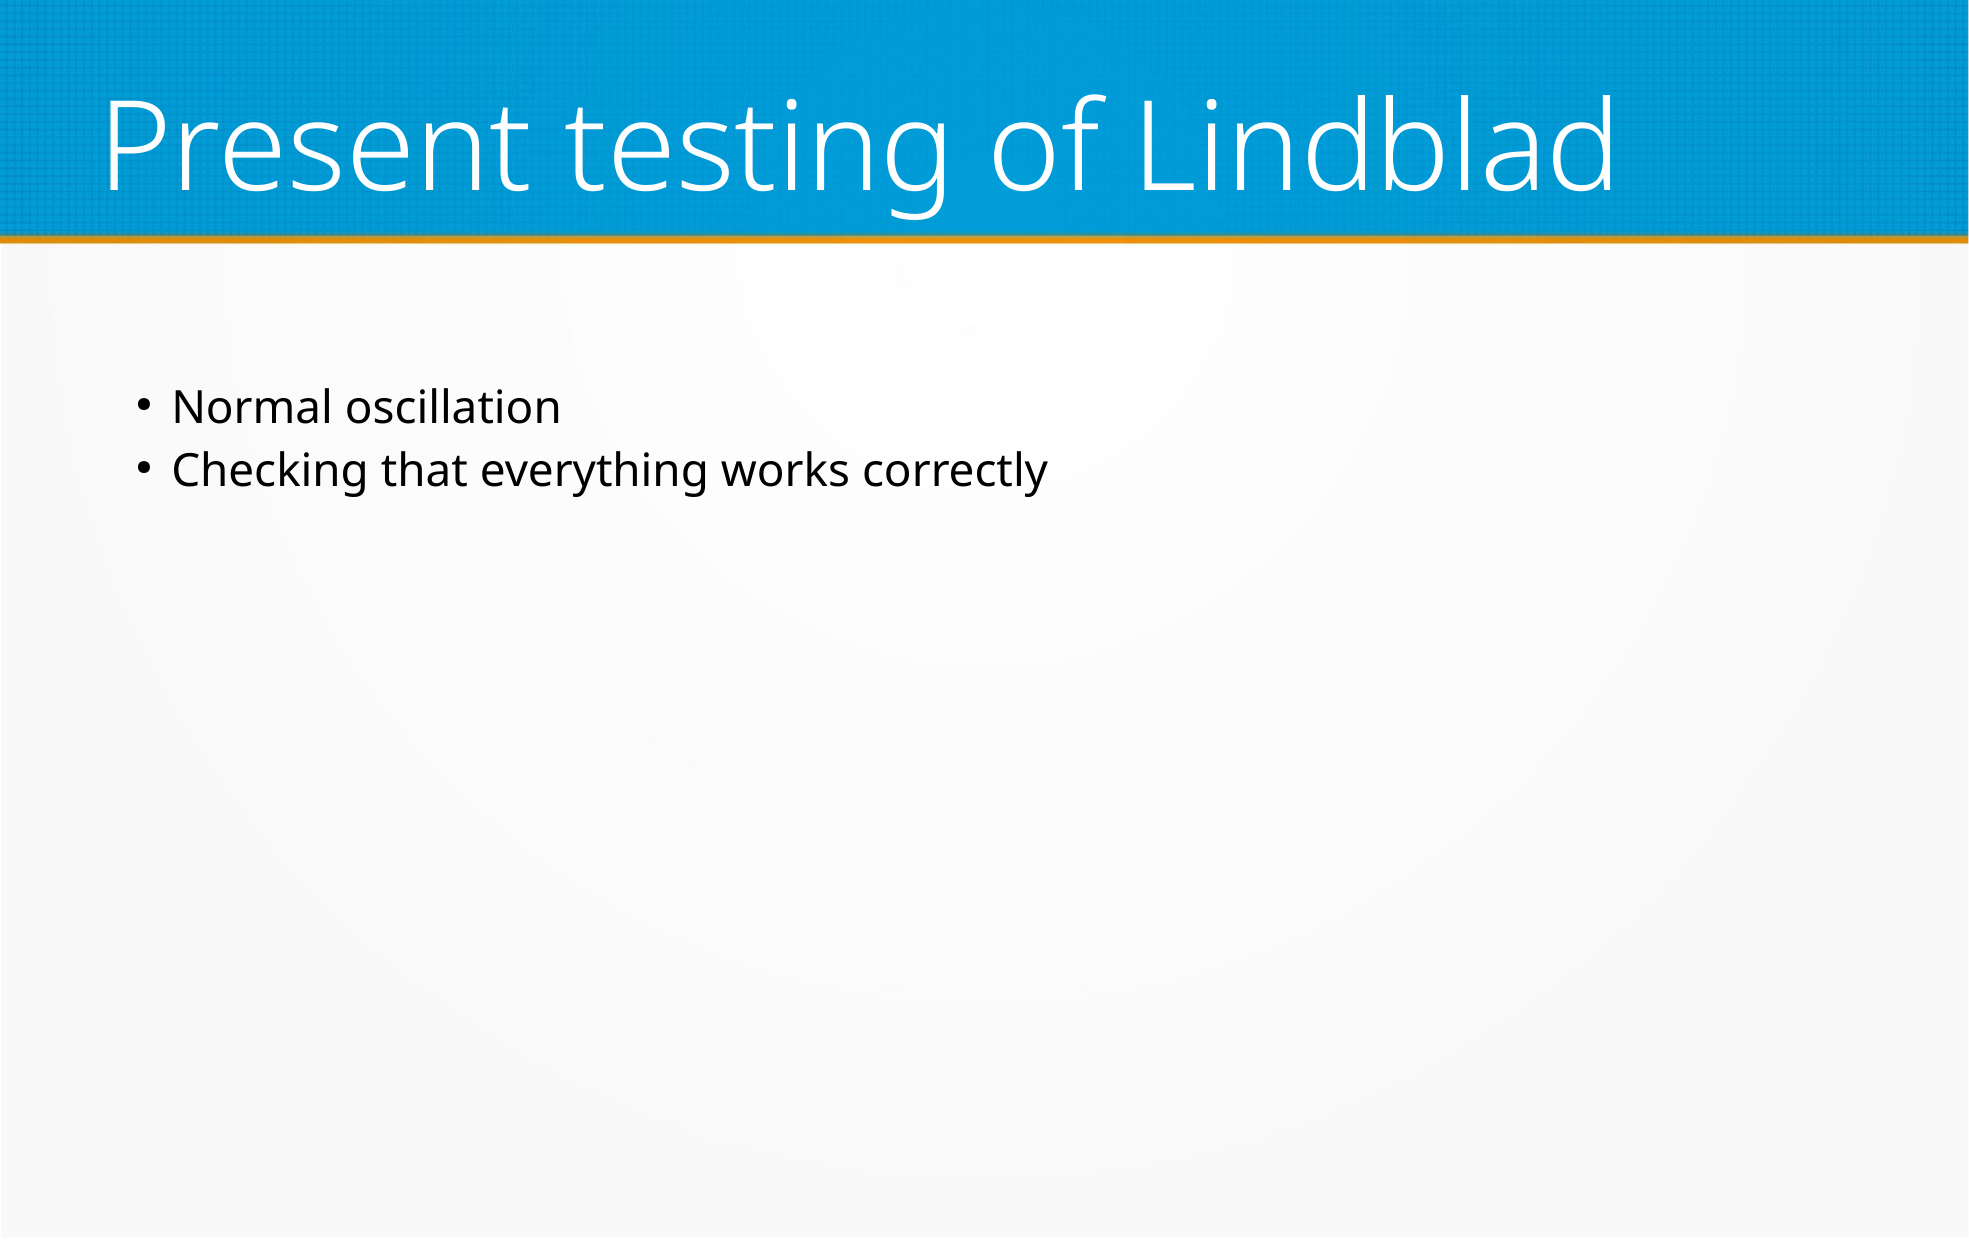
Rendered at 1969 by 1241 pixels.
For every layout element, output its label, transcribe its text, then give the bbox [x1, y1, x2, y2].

picture [0, 233, 1969, 1241]
title Present testing of Lindblad [98, 19, 1870, 227]
text_box Normal oscillation Checking that everything works correctly [129, 378, 1122, 497]
